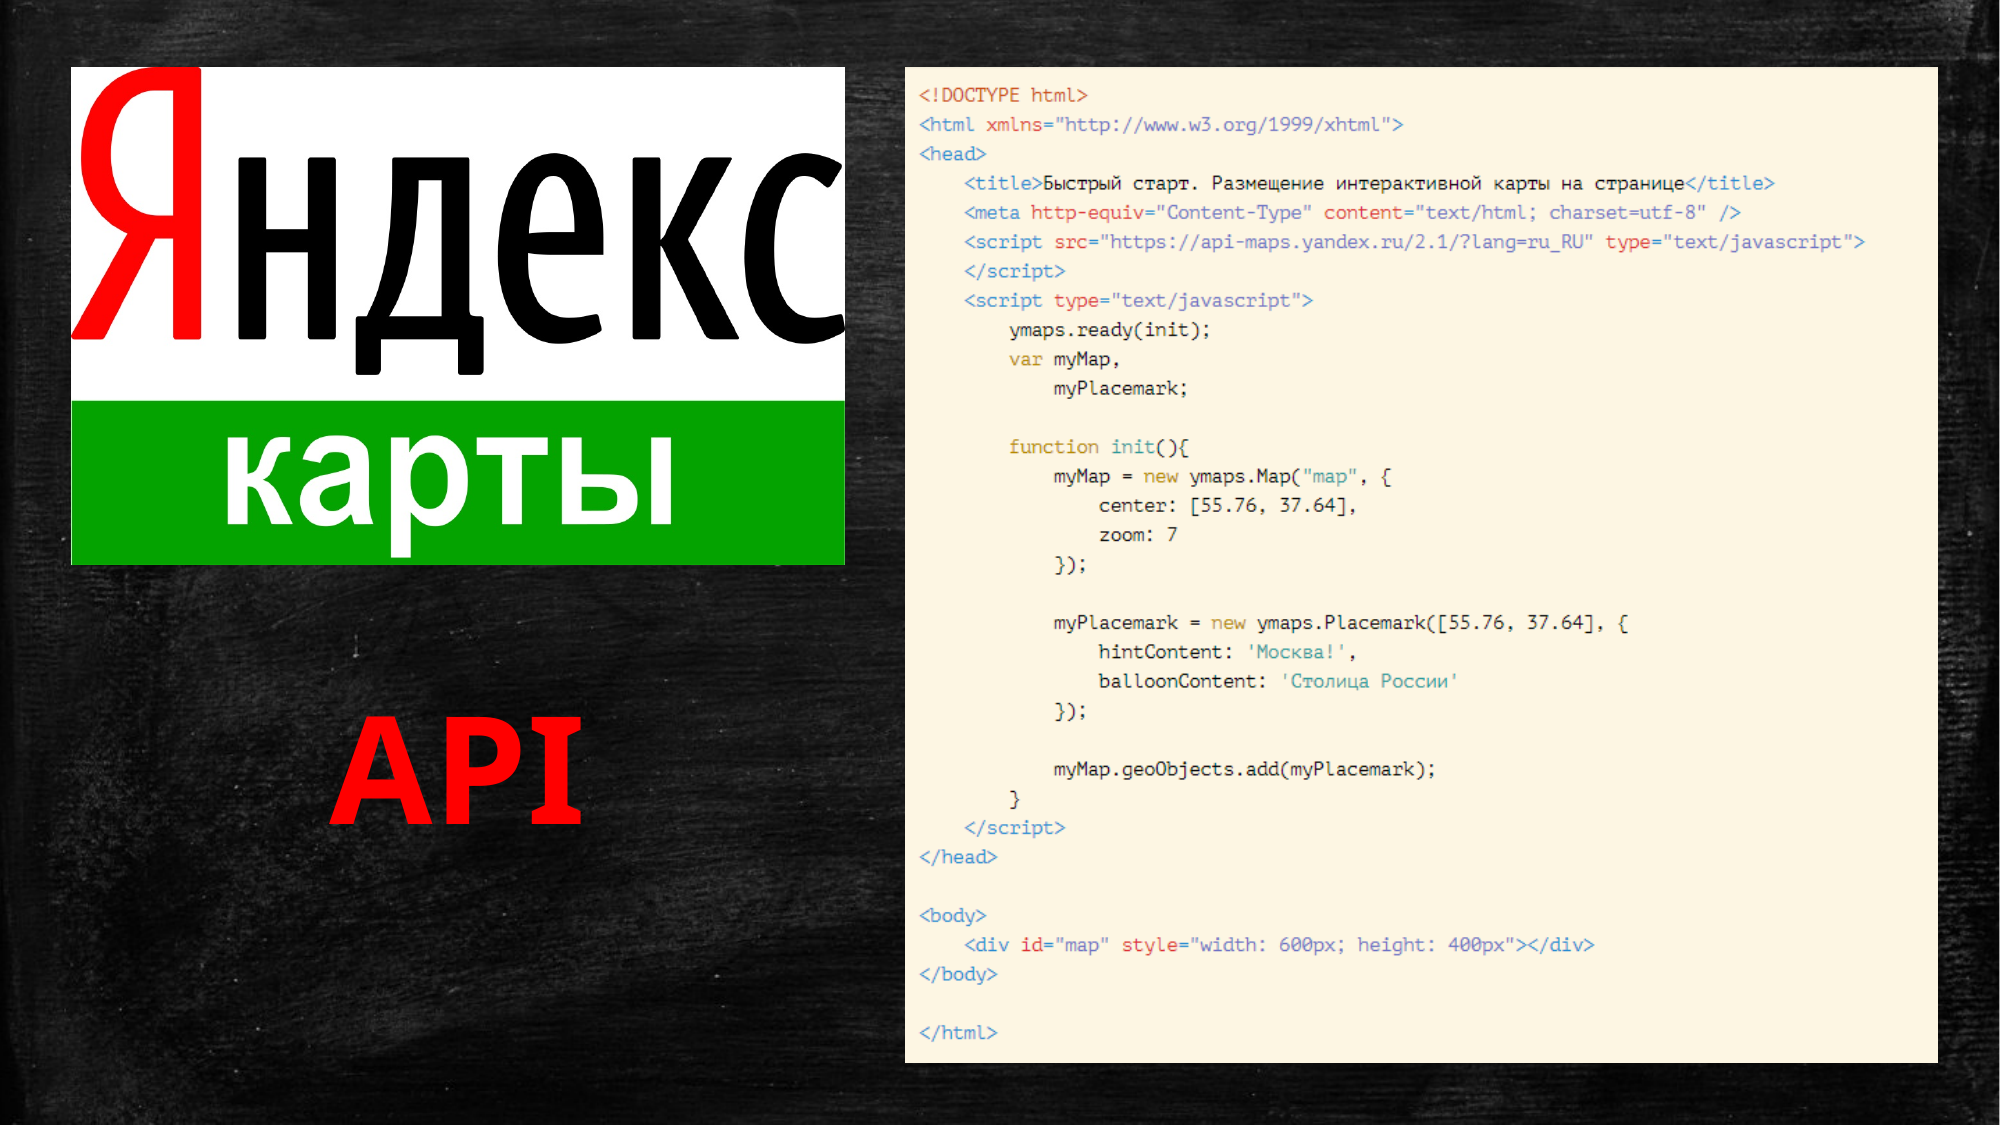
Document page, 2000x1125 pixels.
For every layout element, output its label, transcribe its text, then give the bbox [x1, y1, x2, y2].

text_box API [71, 687, 845, 867]
picture [905, 68, 1938, 1063]
picture [71, 67, 845, 565]
